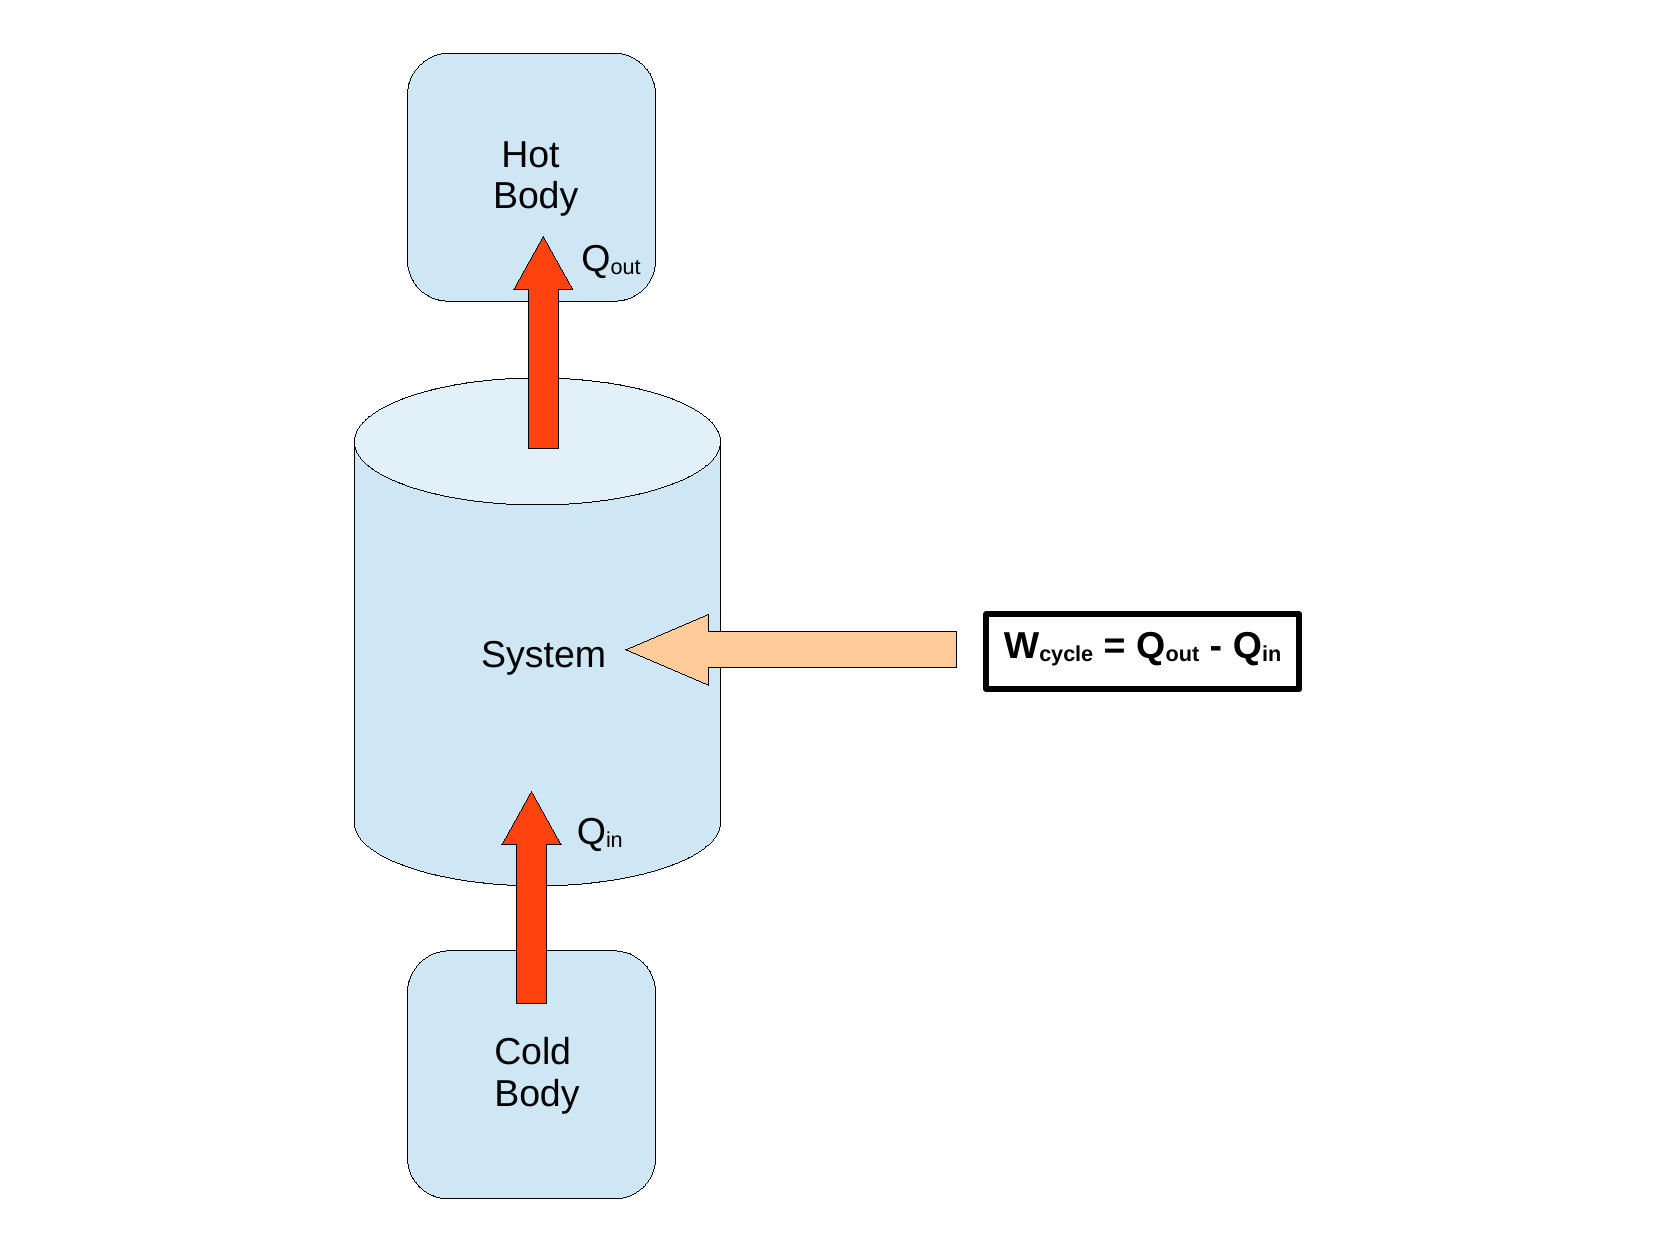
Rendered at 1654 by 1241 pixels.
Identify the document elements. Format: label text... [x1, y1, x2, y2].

text_box [354, 446, 957, 1199]
text_box Wcycle = Qout - Qin [986, 614, 1300, 690]
text_box Qout [566, 230, 656, 308]
text_box Qin [562, 803, 638, 873]
text_box Cold Body [479, 1023, 597, 1123]
text_box Hot Body [478, 125, 594, 225]
text_box System [466, 625, 622, 683]
text_box [407, 53, 656, 449]
